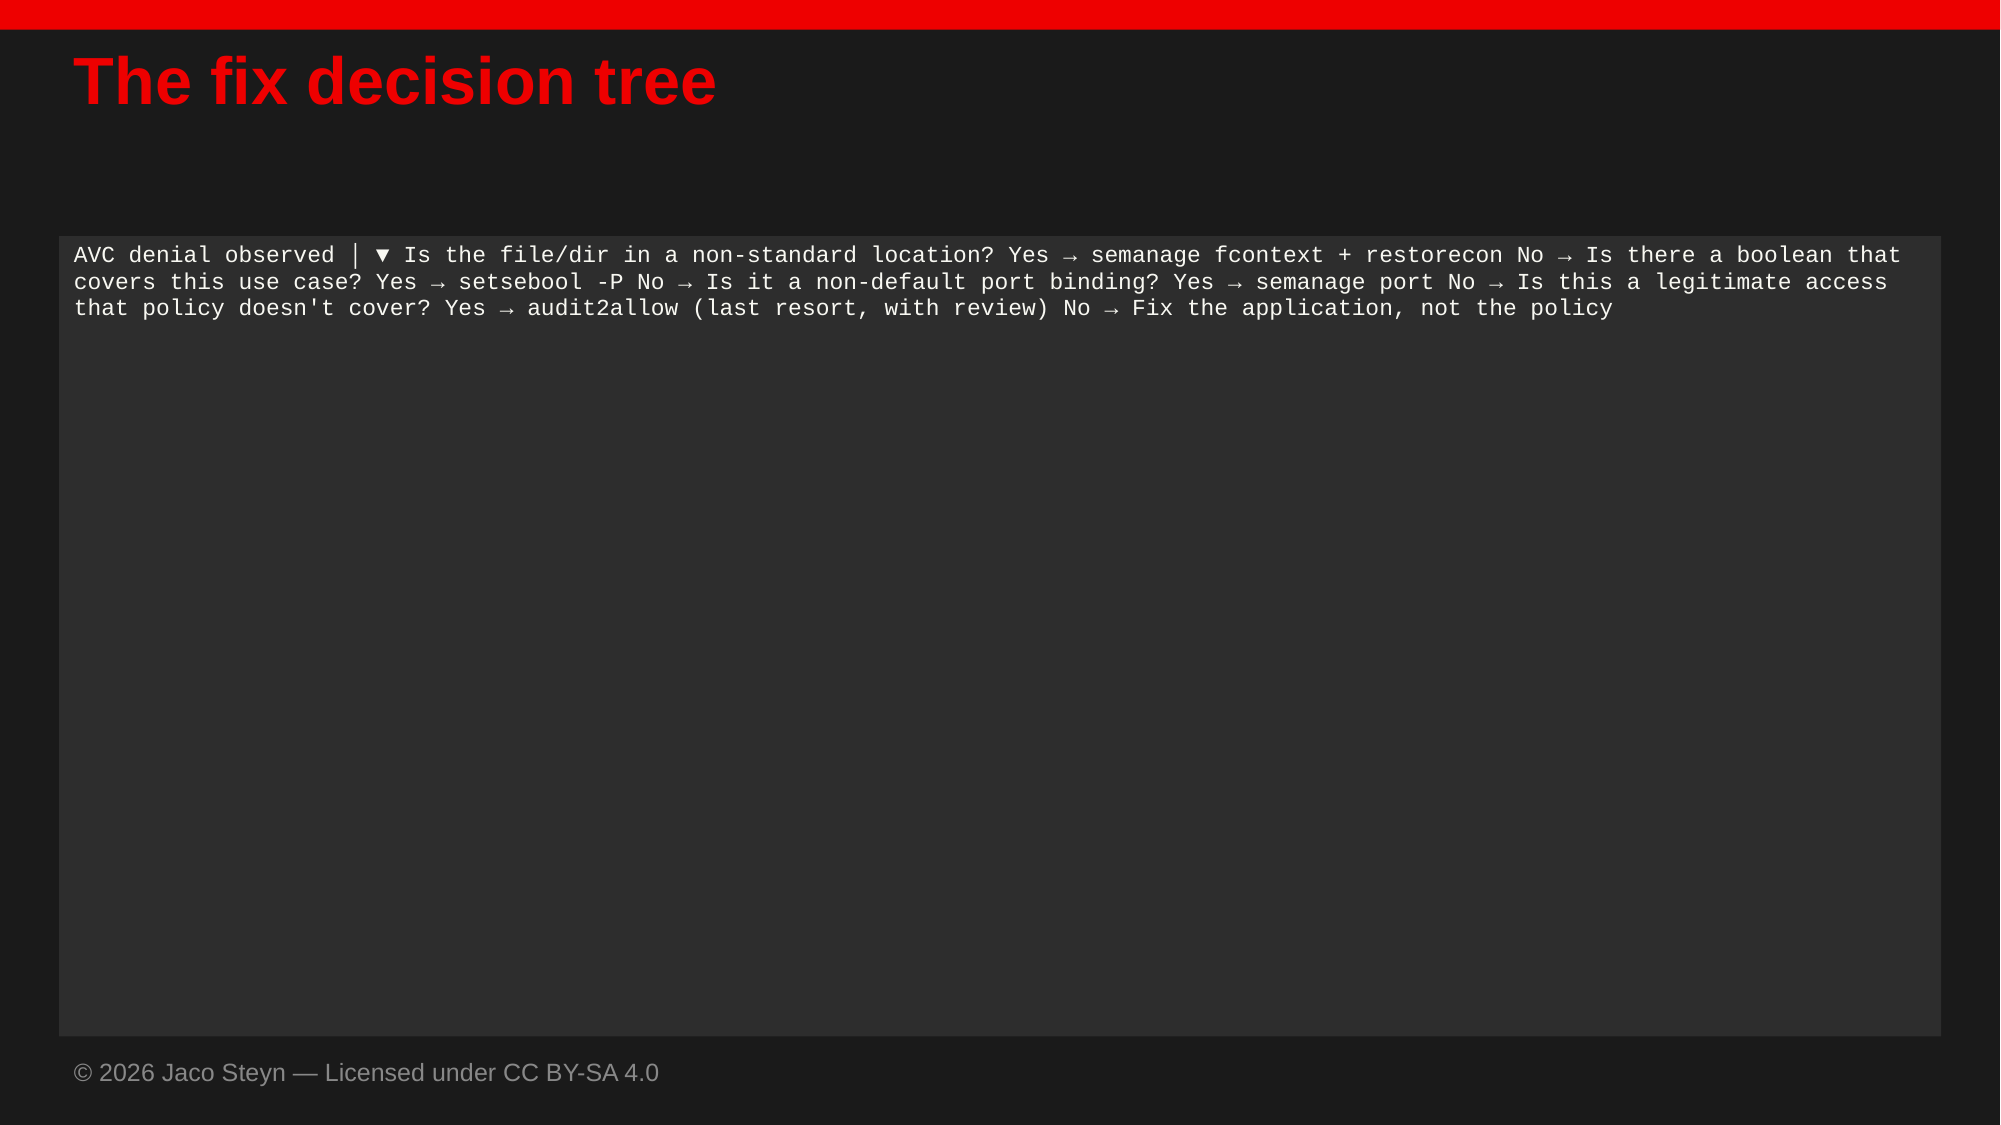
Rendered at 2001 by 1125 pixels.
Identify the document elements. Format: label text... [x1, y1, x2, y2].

text_box AVC denial observed │ ▼ Is the file/dir in a non-standard location? Yes → semanage fcontext + restorecon No → Is there a boolean that covers this use case? Yes → setsebool -P No → Is it a non-default port binding? Yes → semanage port No → Is this a legitimate access that policy doesn't cover? Yes → audit2allow (last resort, with review) No → Fix the application, not the policy [59, 236, 1942, 1037]
text_box The fix decision tree [59, 36, 1942, 208]
text_box © 2026 Jaco Steyn — Licensed under CC BY-SA 4.0 [59, 1051, 1942, 1093]
text_box [0, 0, 2001, 30]
